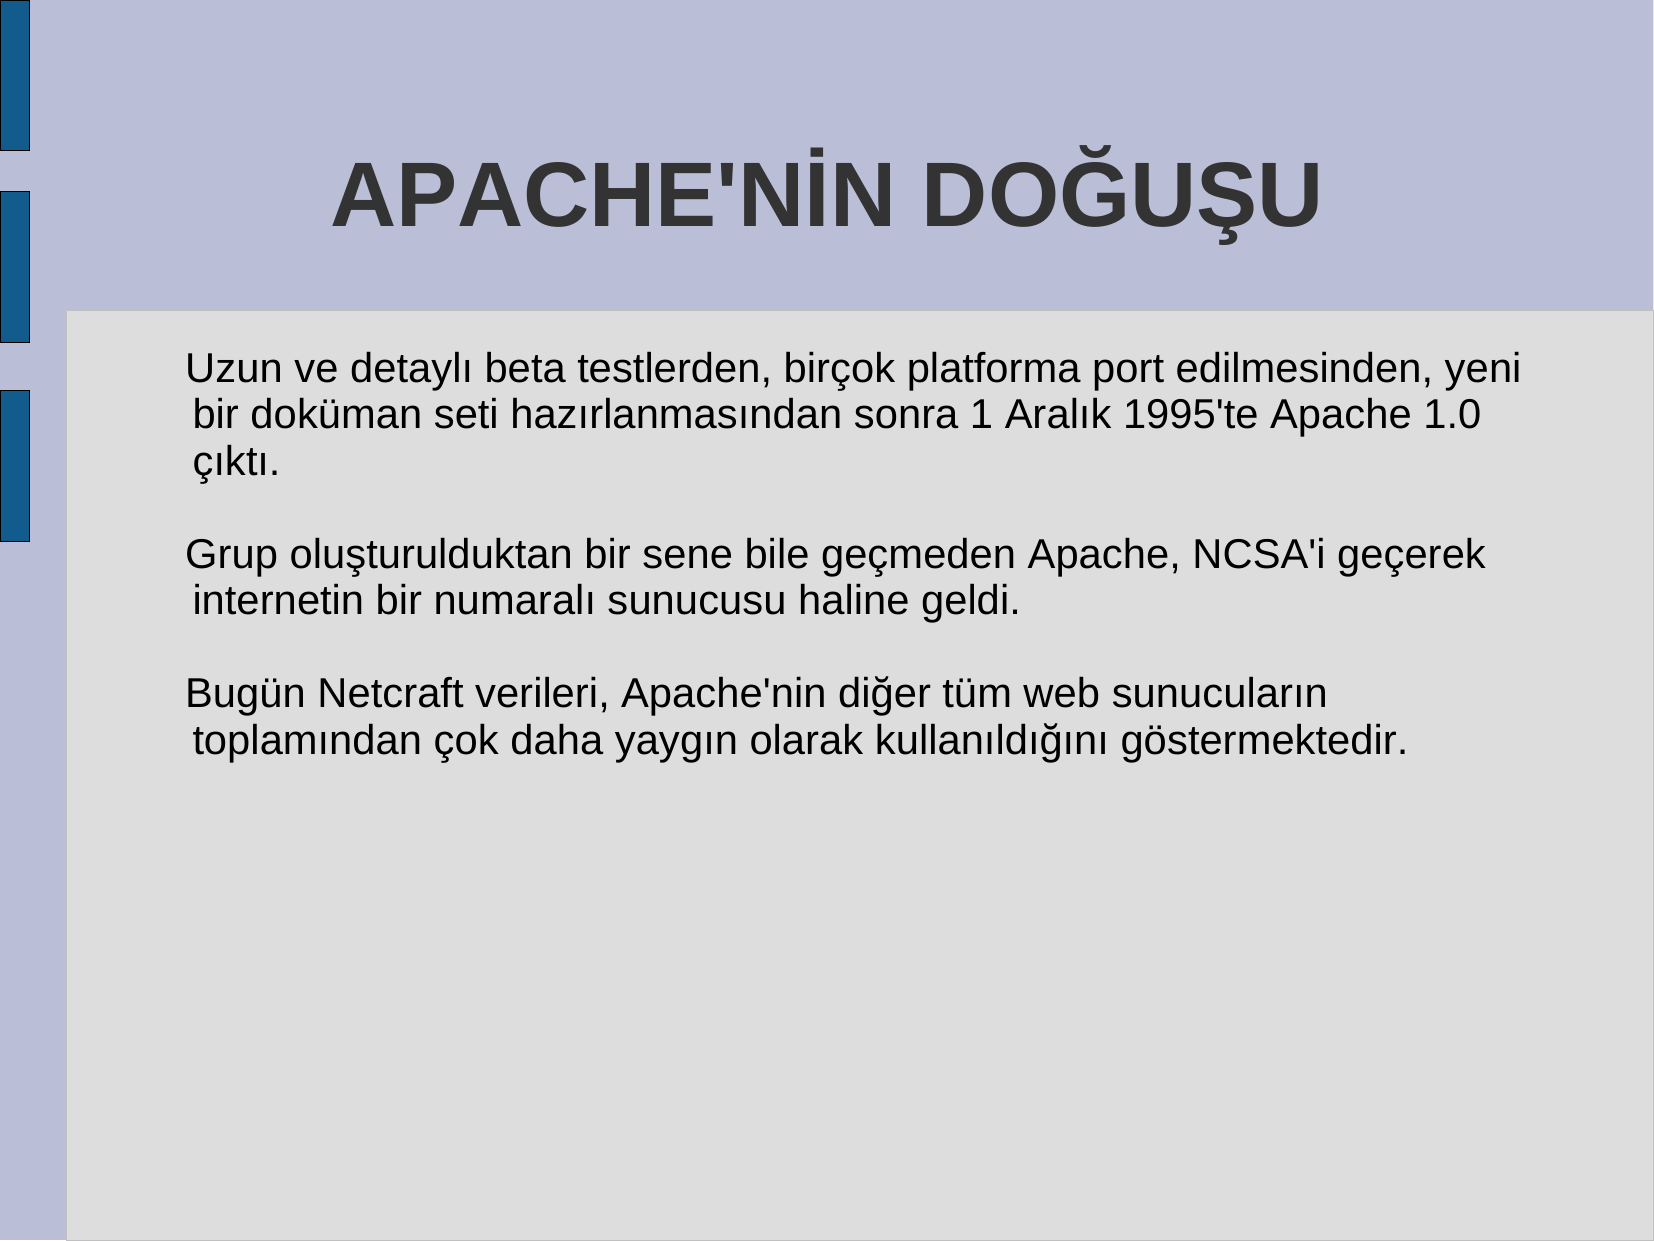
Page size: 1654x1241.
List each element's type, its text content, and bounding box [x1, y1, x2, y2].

title APACHE'NİN DOĞUŞU [121, 91, 1534, 299]
list Uzun ve detaylı beta testlerden, birçok platforma port edilmesinden, yeni bir doküman seti hazırlanmasından sonra 1 Aralık 1995'te Apache 1.0 çıktı. Grup oluşturulduktan bir sene bile geçmeden Apache, NCSA'i geçerek internetin bir numaralı sunucusu haline geldi. Bugün Netcraft verileri, Apache'nin diğer tüm web sunucuların toplamından çok daha yaygın olarak kullanıldığını göstermektedir. [121, 344, 1534, 1127]
